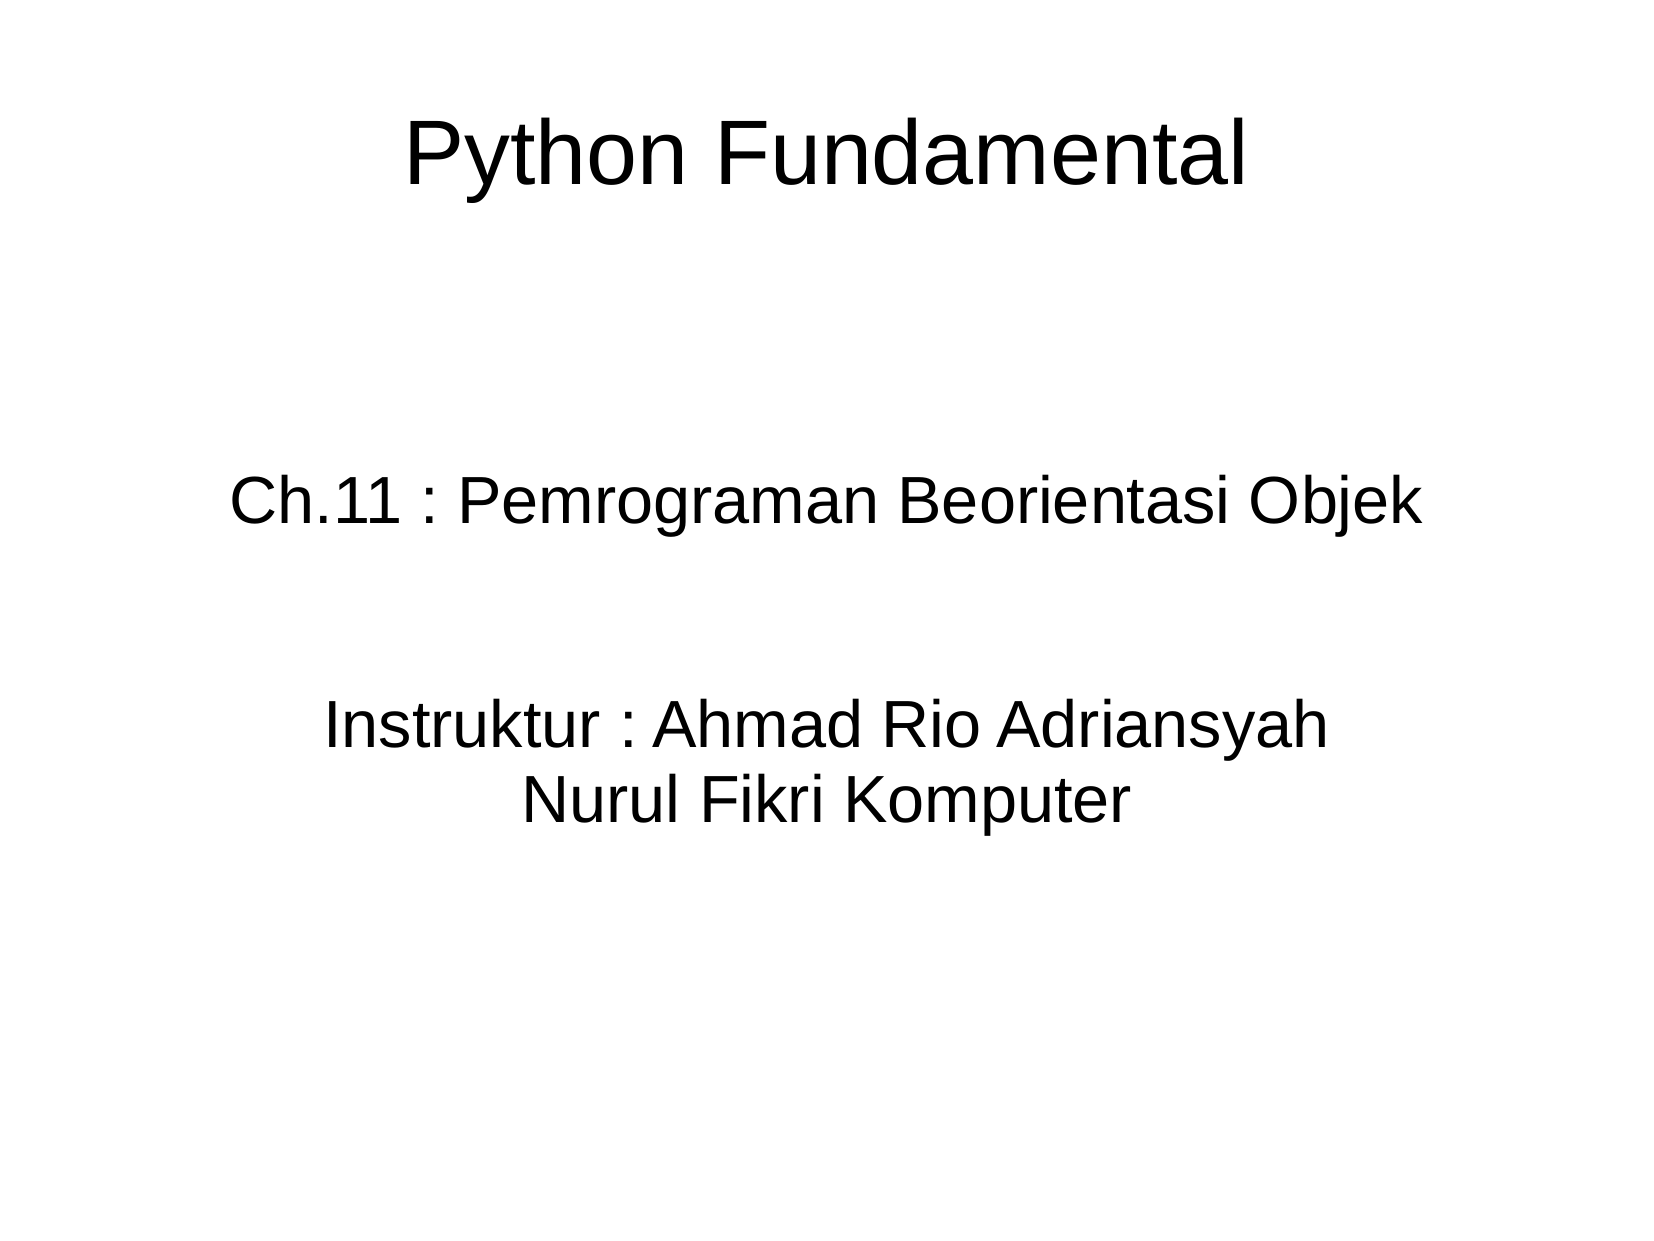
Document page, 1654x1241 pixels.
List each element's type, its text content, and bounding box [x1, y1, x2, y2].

text_box Ch.11 : Pemrograman Beorientasi Objek Instruktur : Ahmad Rio Adriansyah Nurul Fikri Komputer [82, 290, 1571, 1010]
title Python Fundamental [82, 49, 1571, 257]
